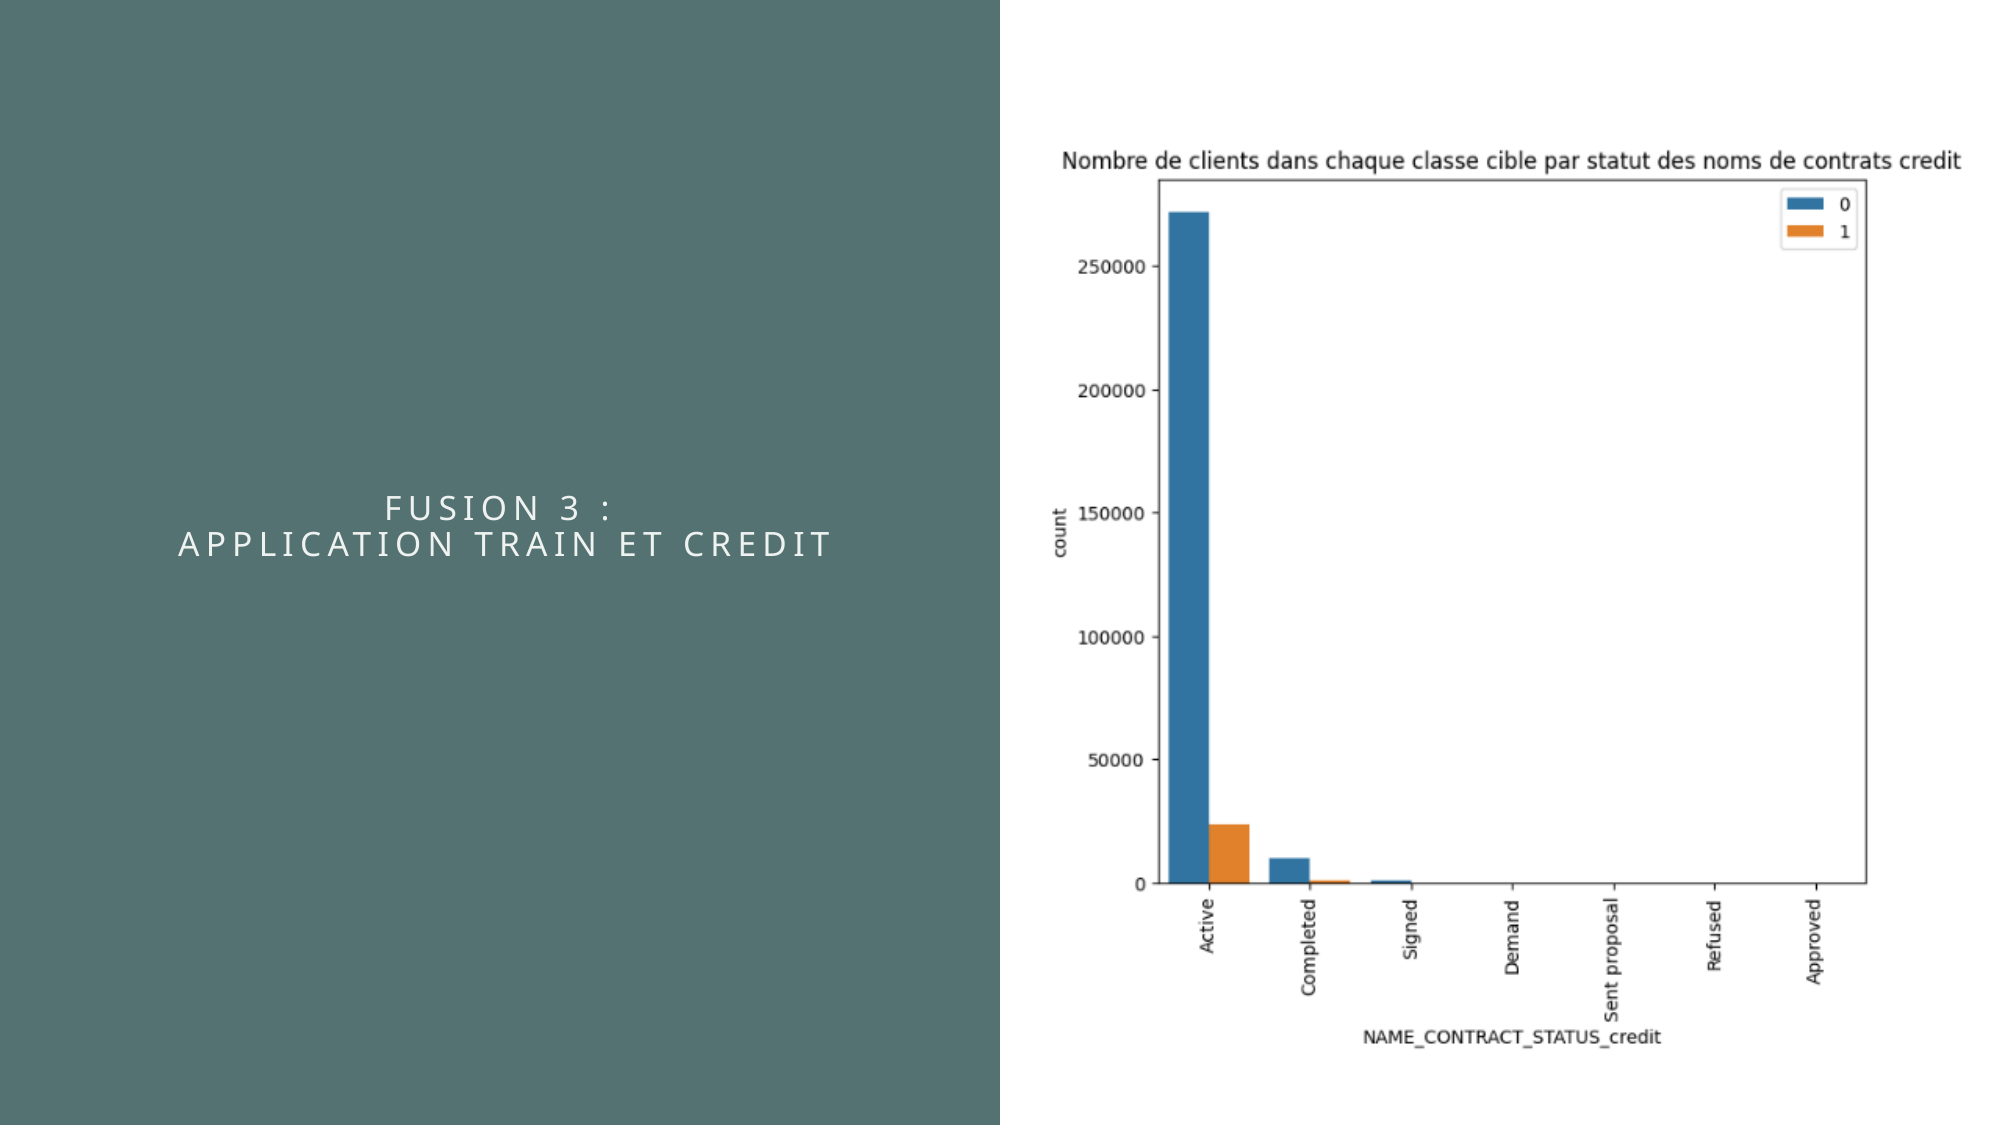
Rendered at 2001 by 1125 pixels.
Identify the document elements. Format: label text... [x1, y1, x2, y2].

picture [1026, 141, 1974, 1061]
title Fusion 3 : Application train et Credit [89, 375, 911, 671]
text_box [0, 0, 2000, 1125]
